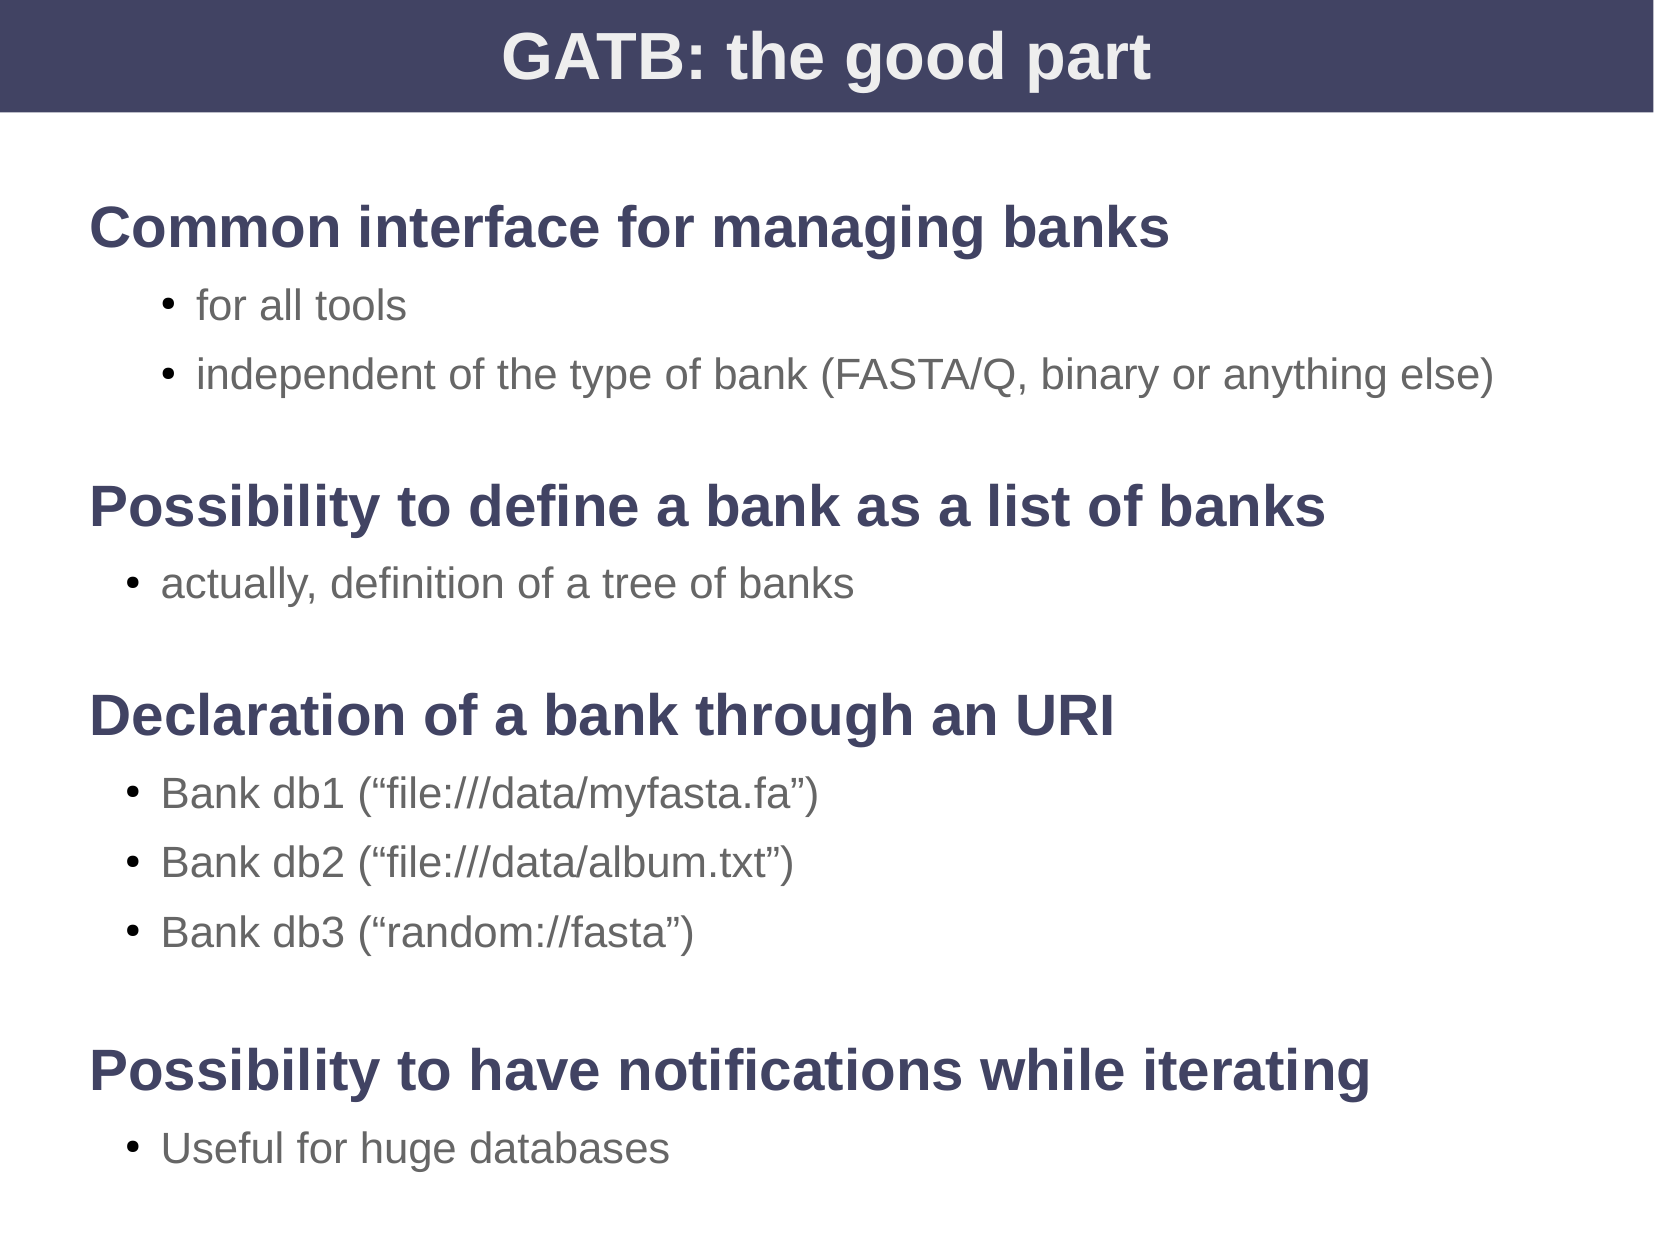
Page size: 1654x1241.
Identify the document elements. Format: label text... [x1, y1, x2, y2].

text_box Common interface for managing banks for all tools independent of the type of bank (FASTA/Q, binary or anything else) Possibility to define a bank as a list of banks actually, definition of a tree of banks Declaration of a bank through an URI Bank db1 (“file:///data/myfasta.fa”) Bank db2 (“file:///data/album.txt”) Bank db3 (“random://fasta”) Possibility to have notifications while iterating Useful for huge databases [75, 187, 1613, 1211]
text_box GATB: the good part [0, 0, 1654, 113]
